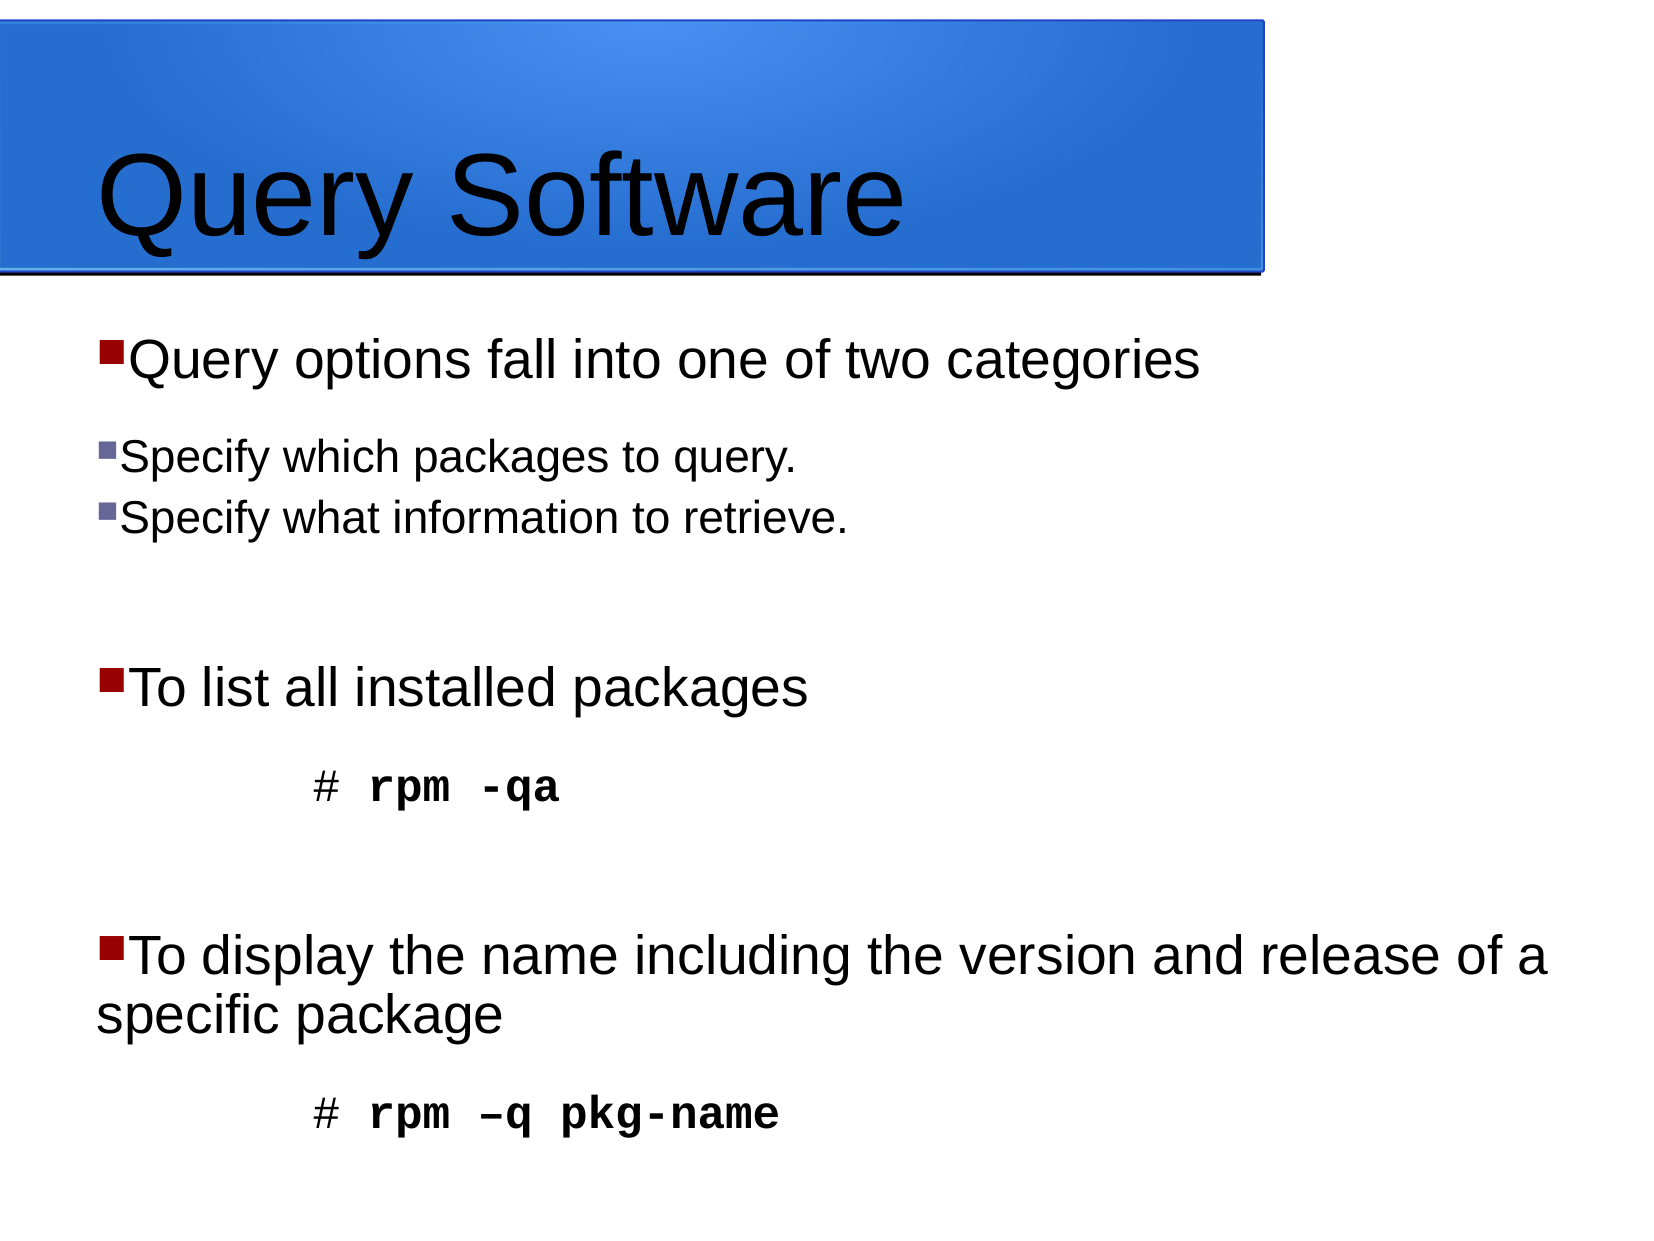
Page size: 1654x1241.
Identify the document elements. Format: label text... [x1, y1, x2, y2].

title Query Software [96, 85, 1571, 293]
list Query options fall into one of two categories Specify which packages to query. Specify what information to retrieve. To list all installed packages # rpm -qa To display the name including the version and release of a specific package # rpm –q pkg-name [96, 330, 1571, 1216]
